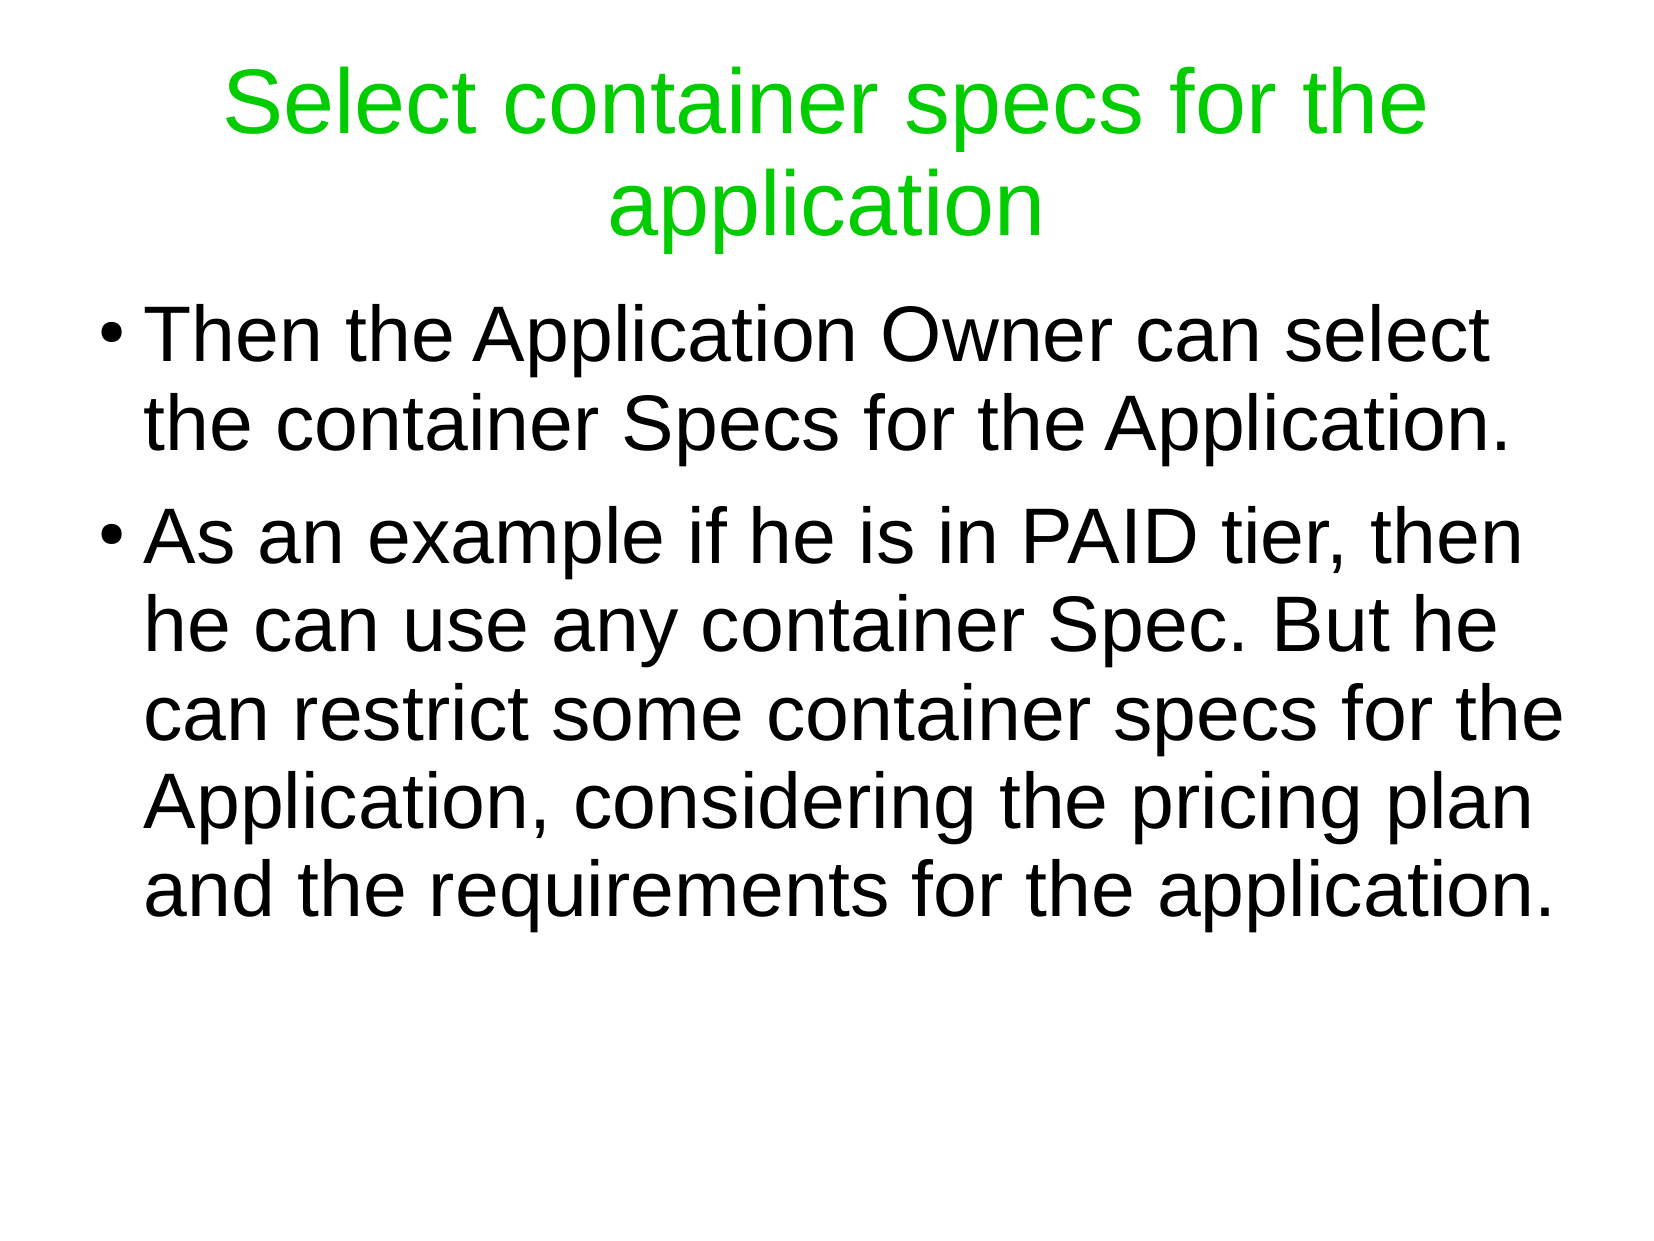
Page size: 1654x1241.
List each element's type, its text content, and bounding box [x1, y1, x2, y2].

title Select container specs for the application [82, 49, 1571, 257]
list Then the Application Owner can select the container Specs for the Application. As an example if he is in PAID tier, then he can use any container Spec. But he can restrict some container specs for the Application, considering the pricing plan and the requirements for the application. [82, 290, 1571, 1010]
